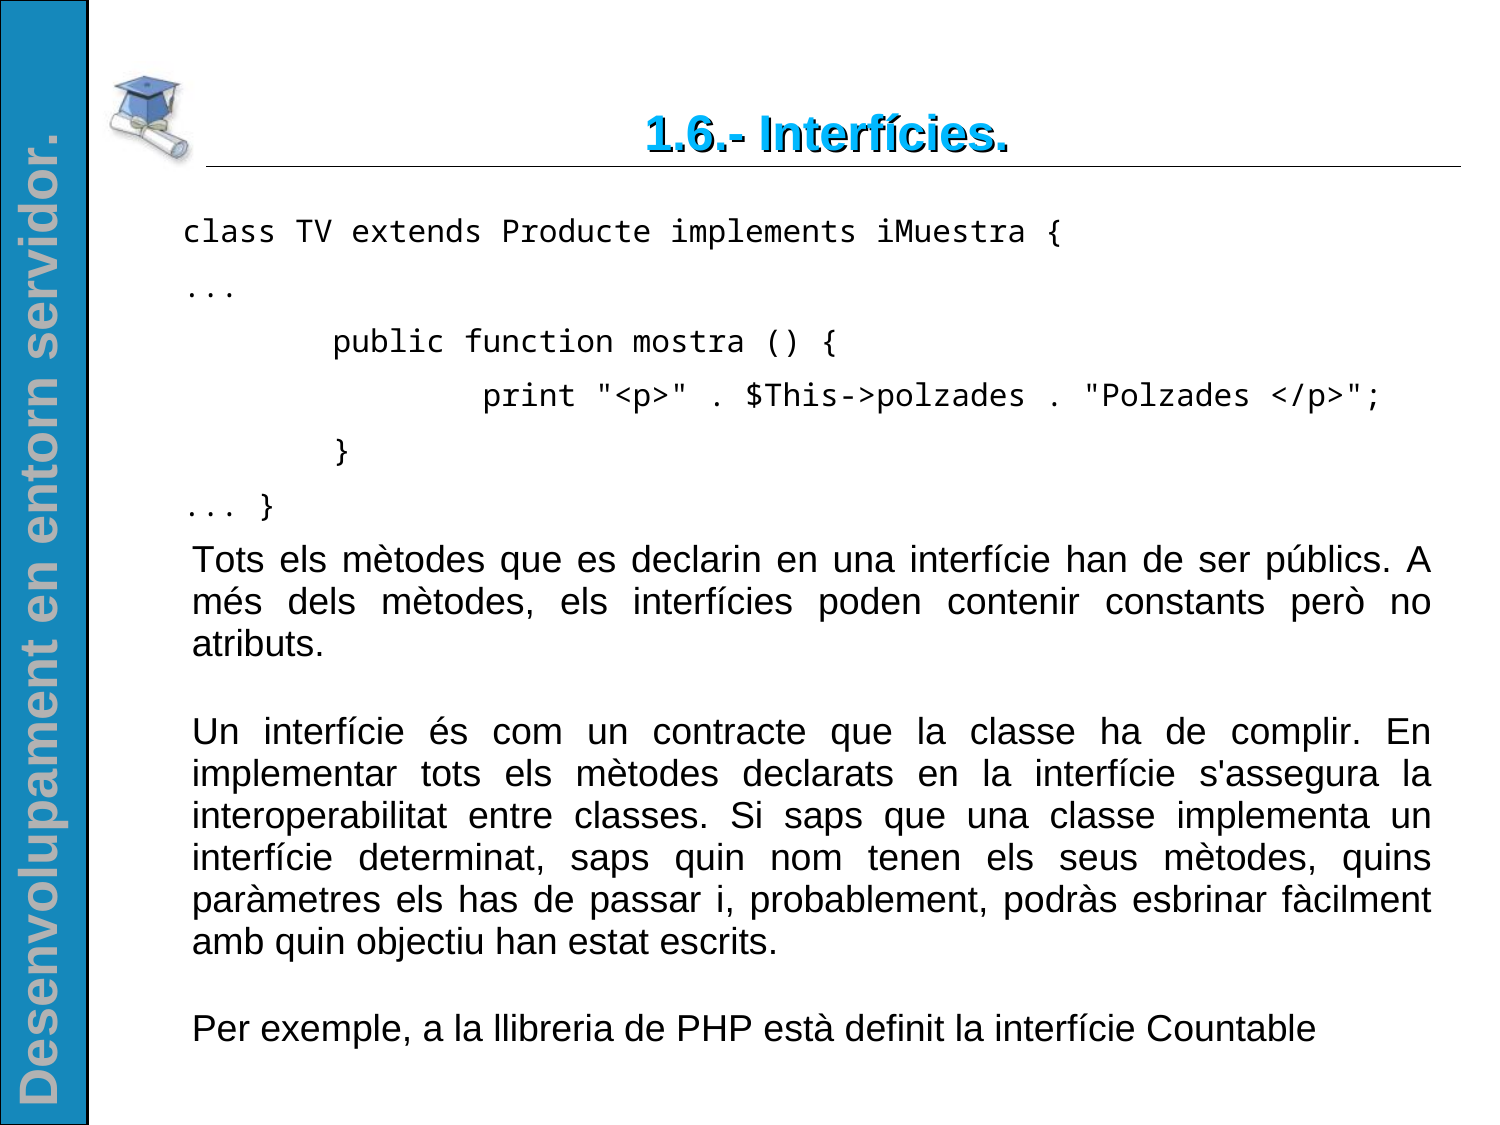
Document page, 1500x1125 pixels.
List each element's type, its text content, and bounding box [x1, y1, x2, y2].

text_box class TV extends Producte implements iMuestra { ... public function mostra () { print "<p>" . $This->polzades . "Polzades </p>"; } ... } [167, 202, 1447, 502]
title 1.6.- Interfícies. [206, 88, 1447, 178]
picture [93, 61, 206, 174]
text_box Tots els mètodes que es declarin en una interfície han de ser públics. A més dels mètodes, els interfícies poden contenir constants però no atributs. Un interfície és com un contracte que la classe ha de complir. En implementar tots els mètodes declarats en la interfície s'assegura la interoperabilitat entre classes. Si saps que una classe implementa un interfície determinat, saps quin nom tenen els seus mètodes, quins paràmetres els has de passar i, probablement, podràs esbrinar fàcilment amb quin objectiu han estat escrits. Per exemple, a la llibreria de PHP està definit la interfície Countable [177, 531, 1447, 1058]
